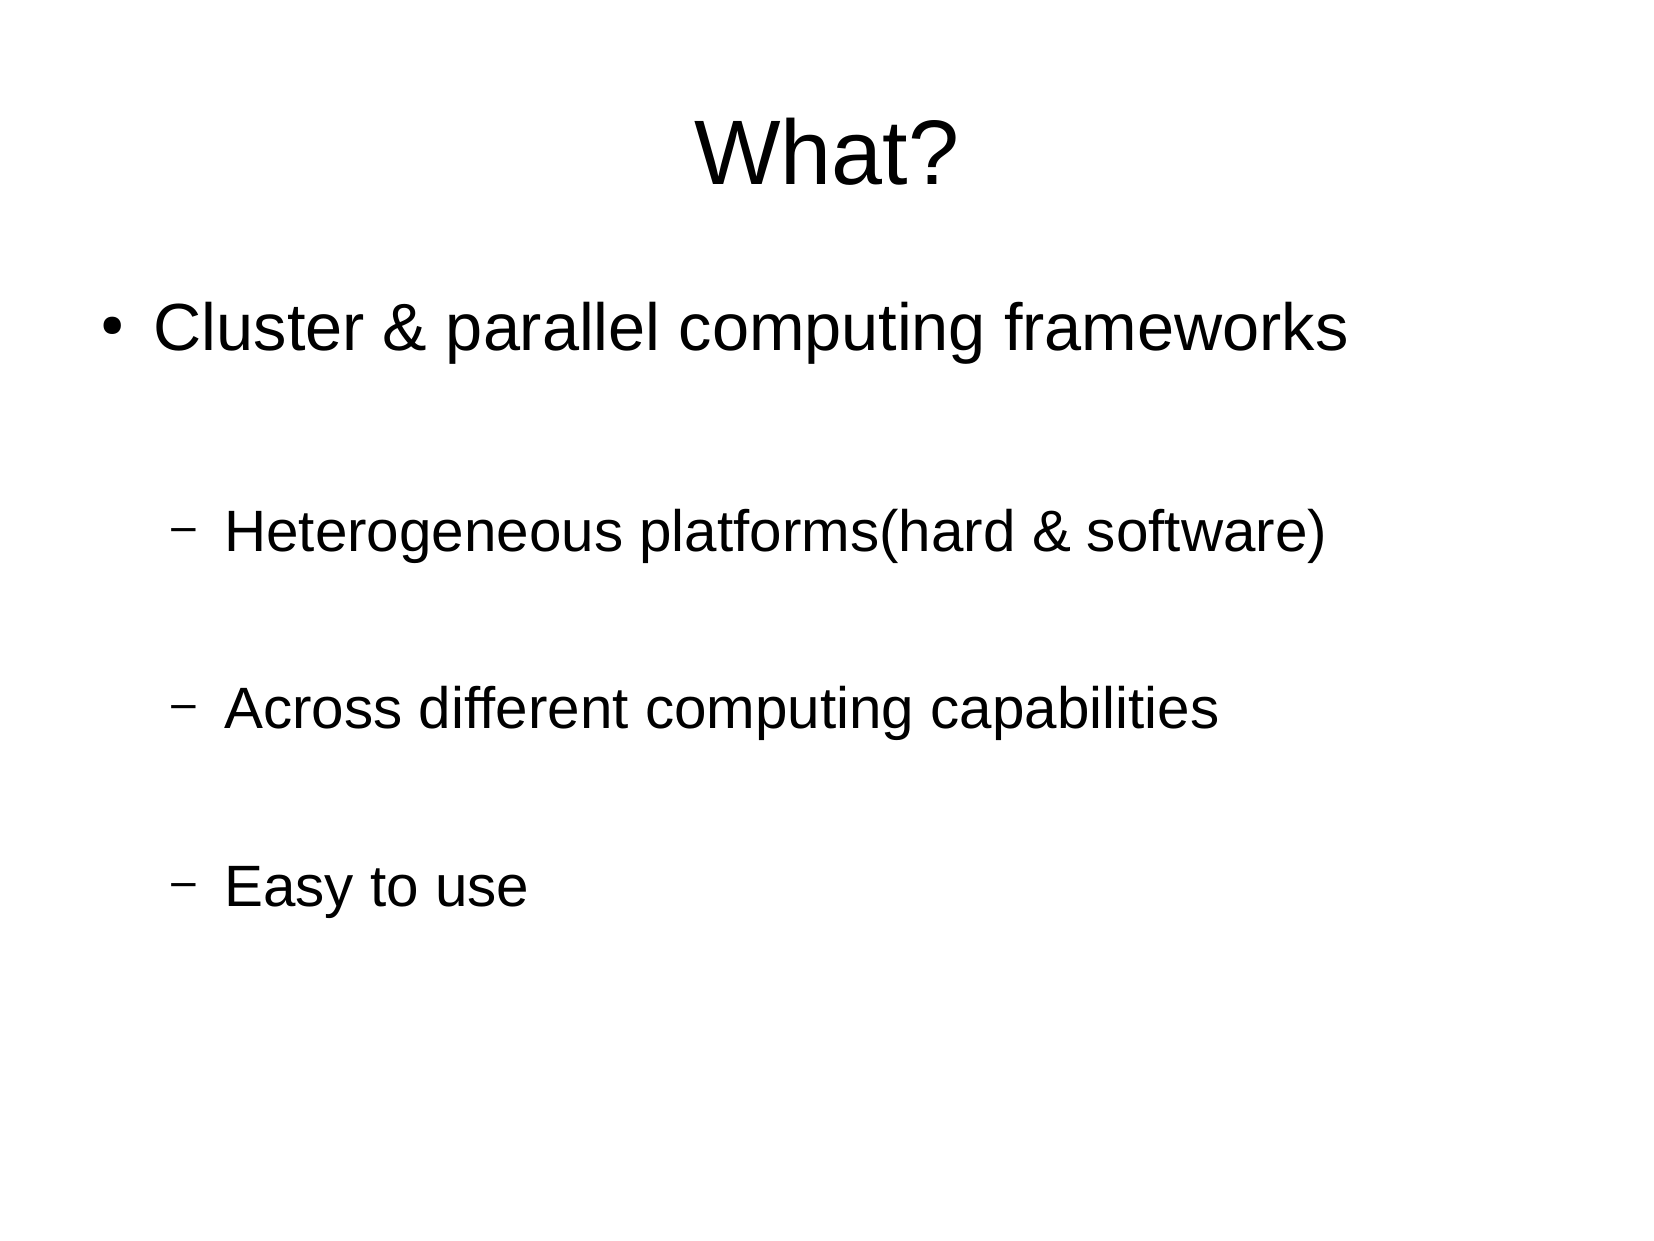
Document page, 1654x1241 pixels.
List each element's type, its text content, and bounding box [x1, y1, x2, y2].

list Cluster & parallel computing frameworks Heterogeneous platforms(hard & software) Across different computing capabilities Easy to use [82, 290, 1571, 1010]
title What? [82, 49, 1571, 257]
